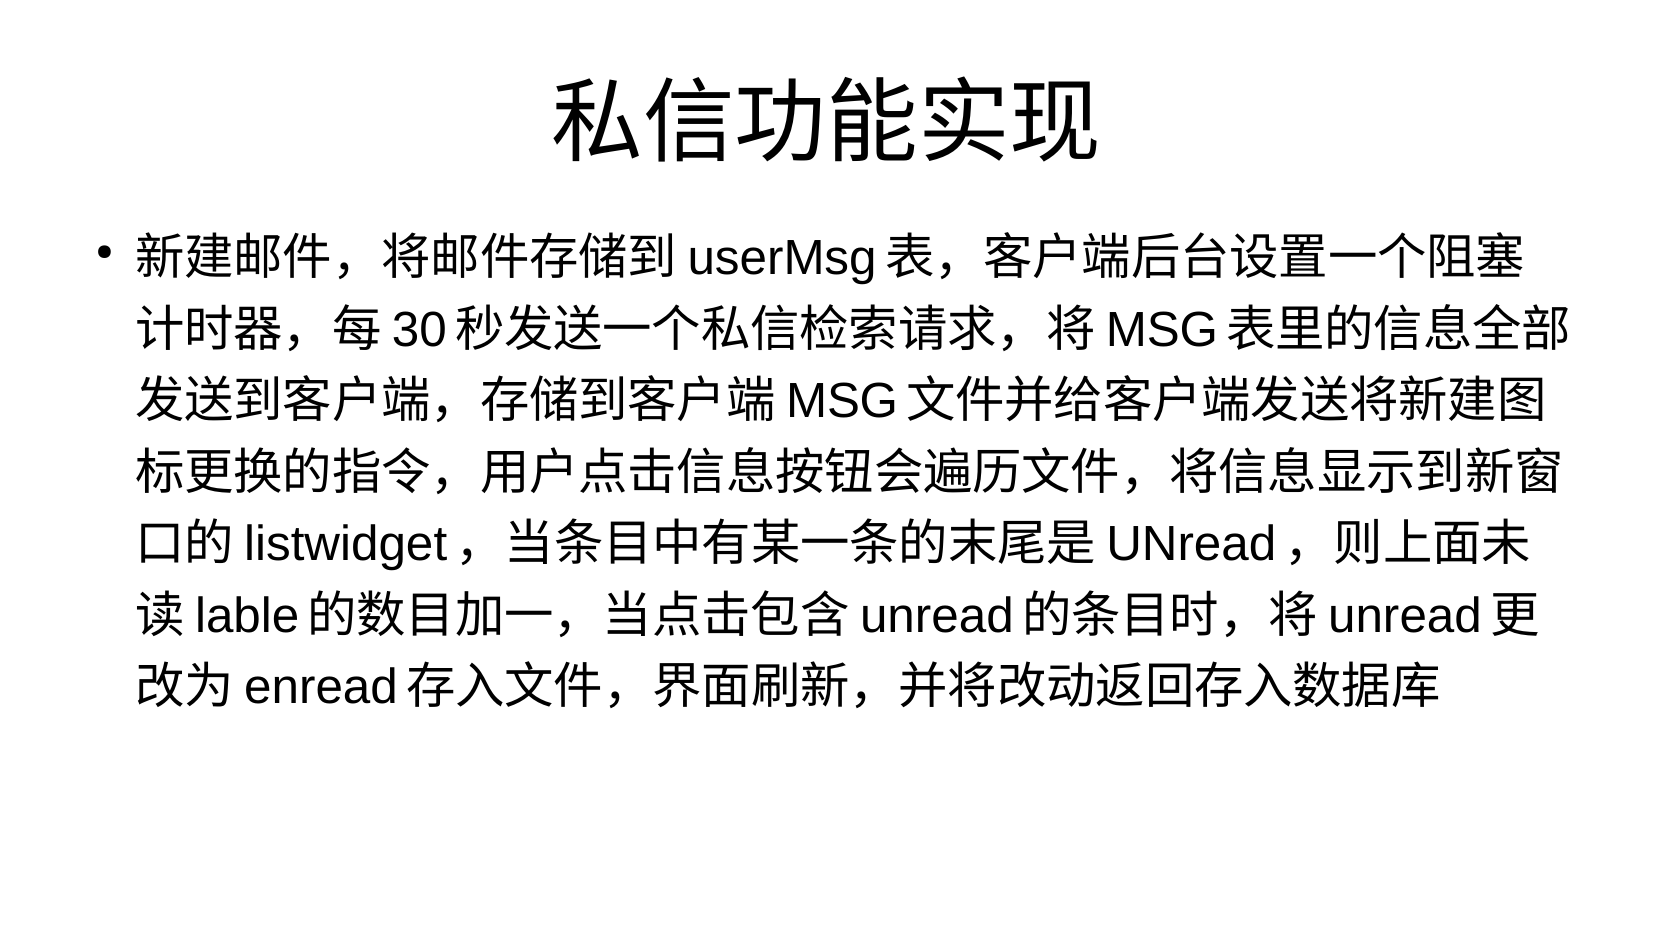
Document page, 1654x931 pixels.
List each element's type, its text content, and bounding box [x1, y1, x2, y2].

list 新建邮件，将邮件存储到userMsg表，客户端后台设置一个阻塞计时器，每30秒发送一个私信检索请求，将MSG表里的信息全部发送到客户端，存储到客户端MSG文件并给客户端发送将新建图标更换的指令，用户点击信息按钮会遍历文件，将信息显示到新窗口的listwidget，当条目中有某一条的末尾是UNread，则上面未读lable的数目加一，当点击包含unread的条目时，将unread更改为enread存入文件，界面刷新，并将改动返回存入数据库 [82, 217, 1571, 758]
title 私信功能实现 [82, 37, 1571, 193]
